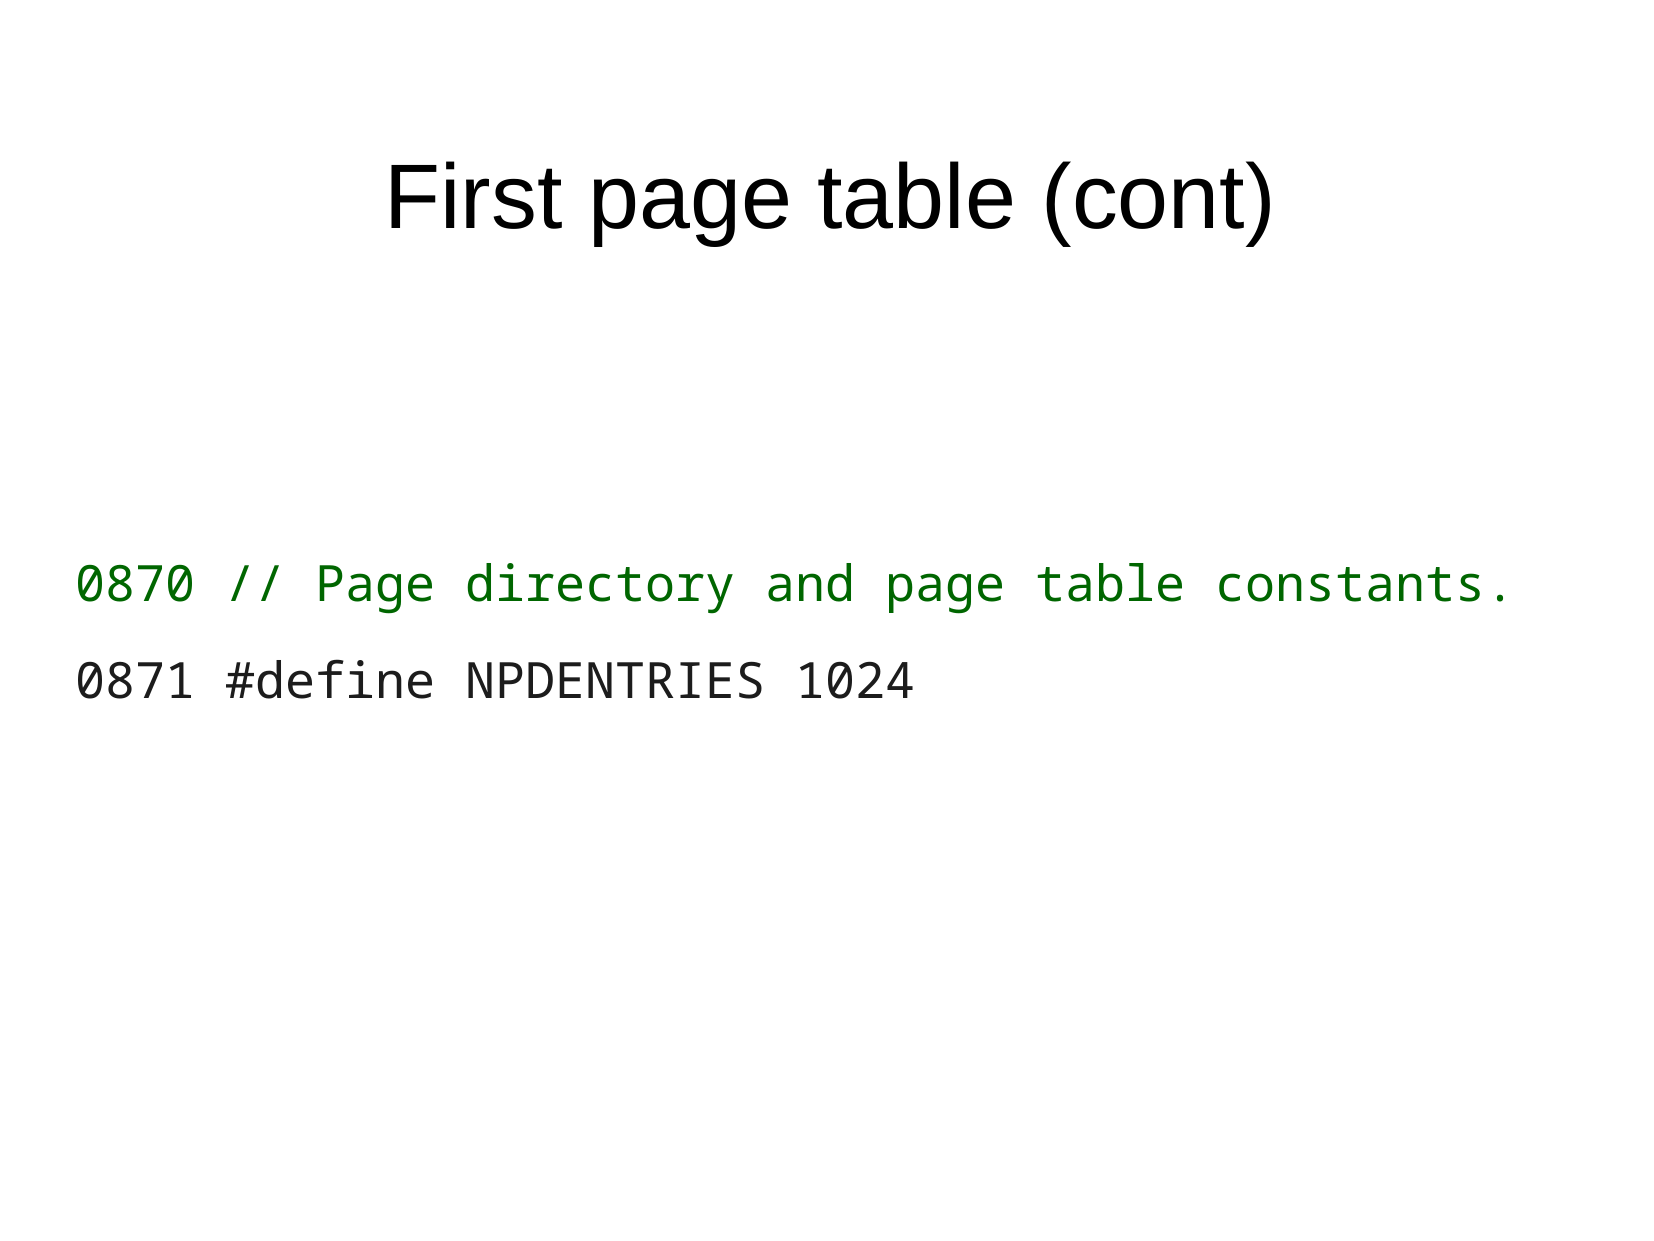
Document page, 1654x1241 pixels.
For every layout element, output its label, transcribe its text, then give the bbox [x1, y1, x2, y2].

title First page table (cont) [86, 92, 1576, 301]
list 0870 // Page directory and page table constants. 0871 #define NPDENTRIES 1024 [75, 450, 1571, 1163]
